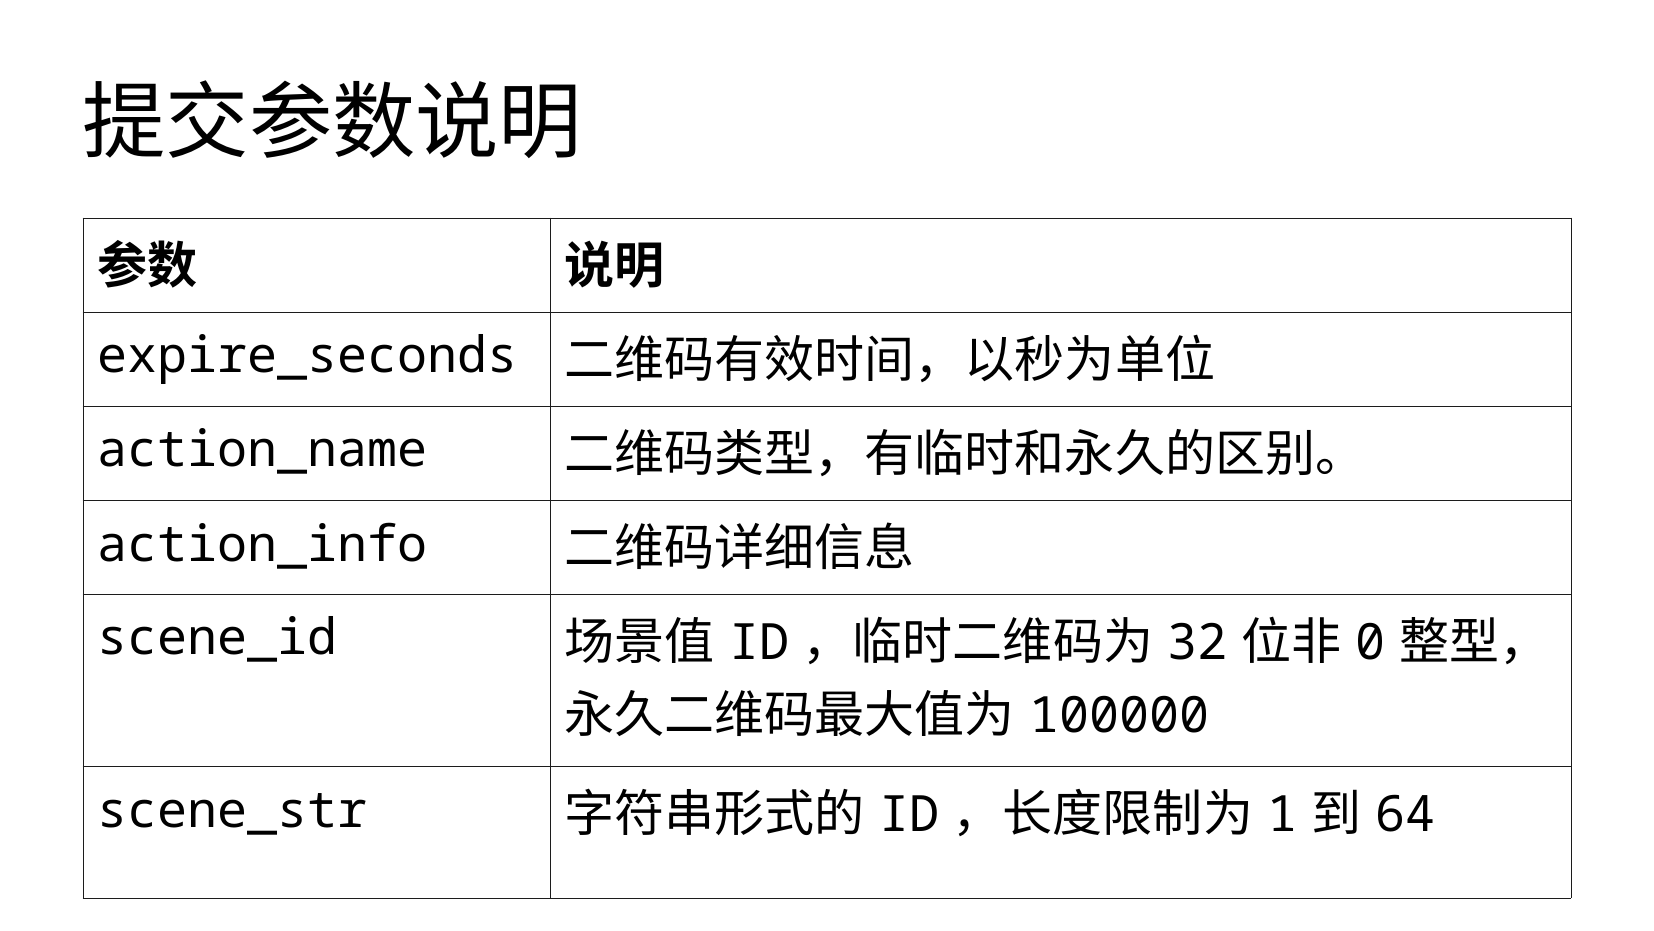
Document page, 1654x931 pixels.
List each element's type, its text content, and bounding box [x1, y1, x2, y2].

table_cell scene_str [84, 767, 550, 898]
table_cell 二维码有效时间，以秒为单位 [551, 313, 1571, 406]
table_cell expire_seconds [84, 313, 550, 406]
table_cell 二维码类型，有临时和永久的区别。 [551, 407, 1571, 500]
table_cell action_name [84, 407, 550, 500]
table_cell action_info [84, 501, 550, 594]
title 提交参数说明 [82, 37, 1571, 193]
table_cell scene_id [84, 595, 550, 766]
table_cell 二维码详细信息 [551, 501, 1571, 594]
table_header 说明 [551, 219, 1571, 312]
table_cell 场景值ID，临时二维码为32位非0整型，永久二维码最大值为100000 [551, 595, 1571, 766]
table_cell 字符串形式的ID，长度限制为1到64 [551, 767, 1571, 898]
table_header 参数 [84, 219, 550, 312]
